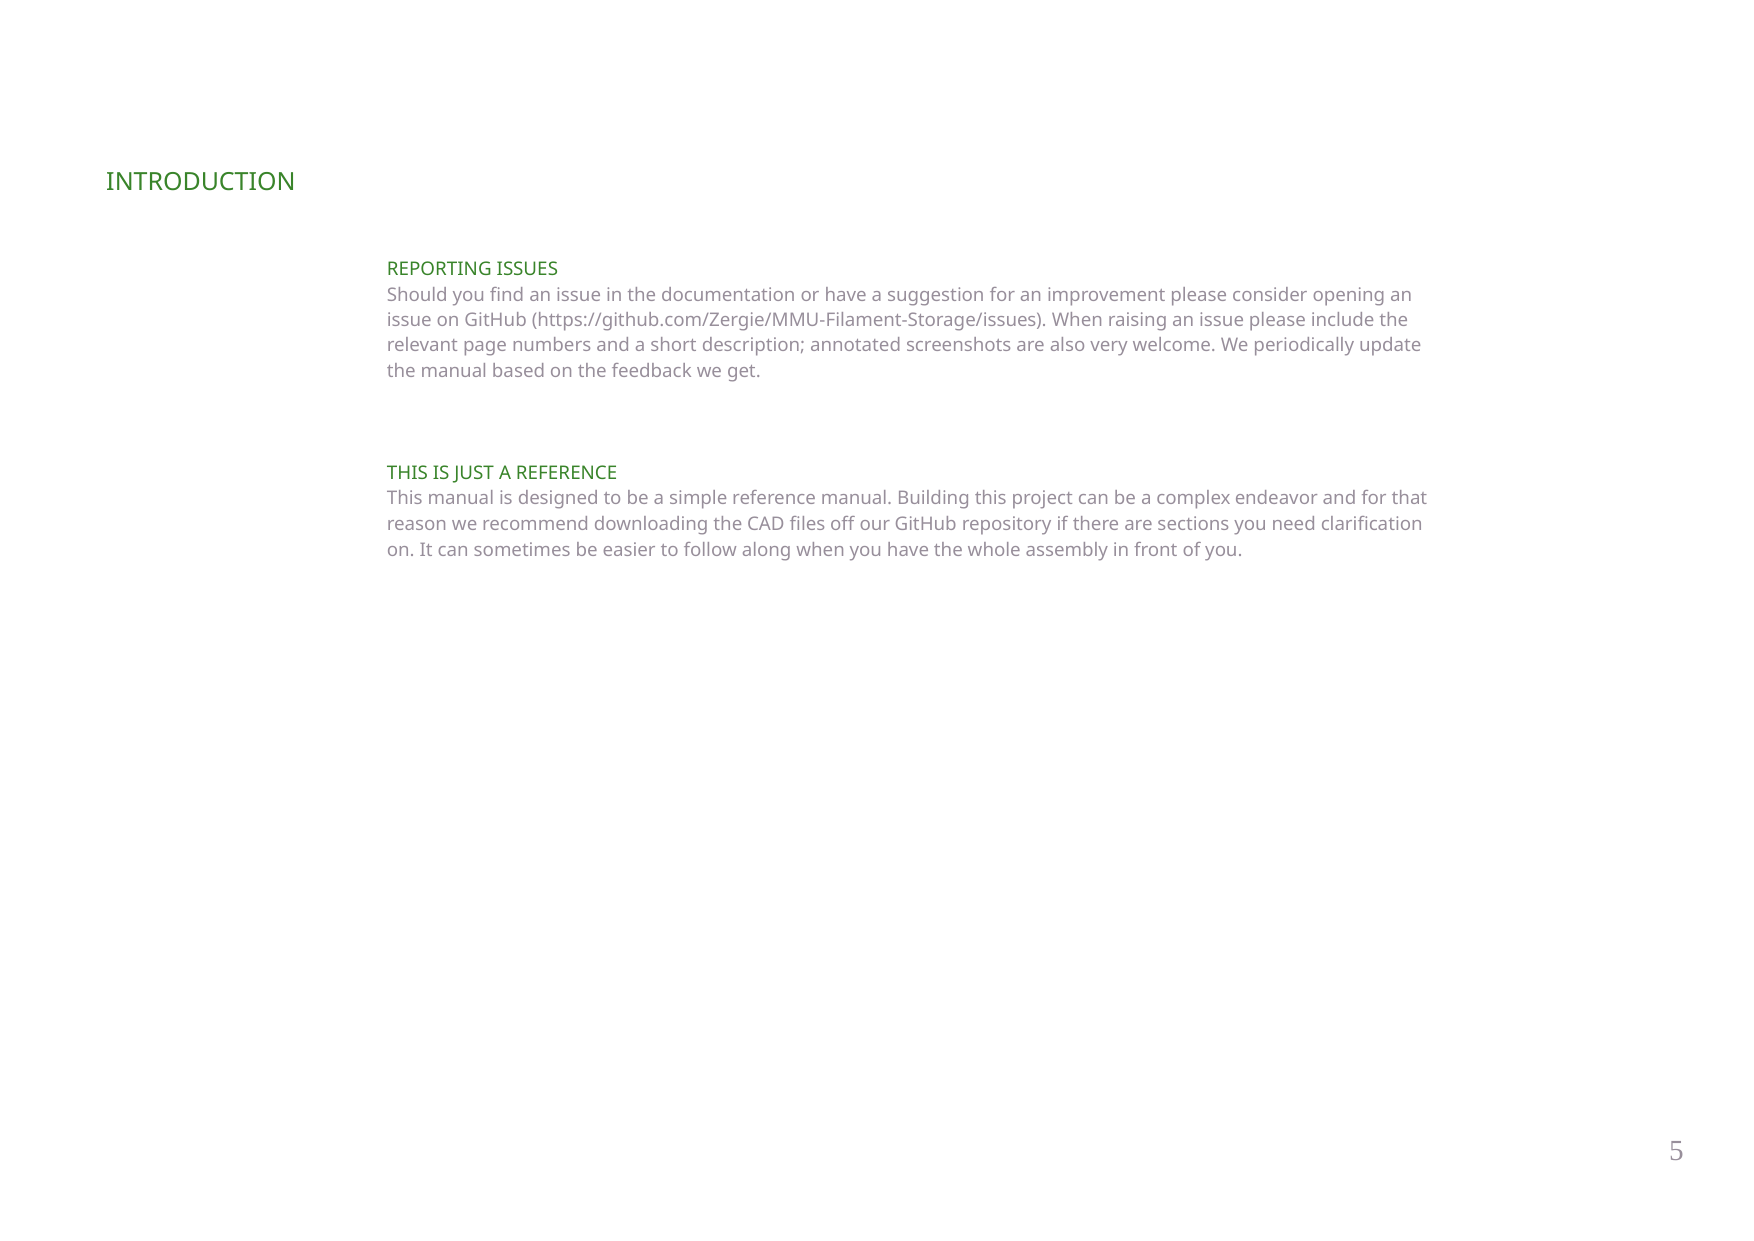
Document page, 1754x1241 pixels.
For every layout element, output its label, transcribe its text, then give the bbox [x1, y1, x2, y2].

text_box REPORTING ISSUES Should you find an issue in the documentation or have a suggestion for an improvement please consider opening an issue on GitHub (https://github.com/Zergie/MMU-Filament-Storage/issues). When raising an issue please include the relevant page numbers and a short description; annotated screenshots are also very welcome. We periodically update the manual based on the feedback we get. THIS IS JUST A REFERENCE This manual is designed to be a simple reference manual. Building this project can be a complex endeavor and for that reason we recommend downloading the CAD files off our GitHub repository if there are sections you need clarification on. It can sometimes be easier to follow along when you have the whole assembly in front of you. [372, 248, 1447, 569]
text_box INTRODUCTION [91, 156, 668, 206]
